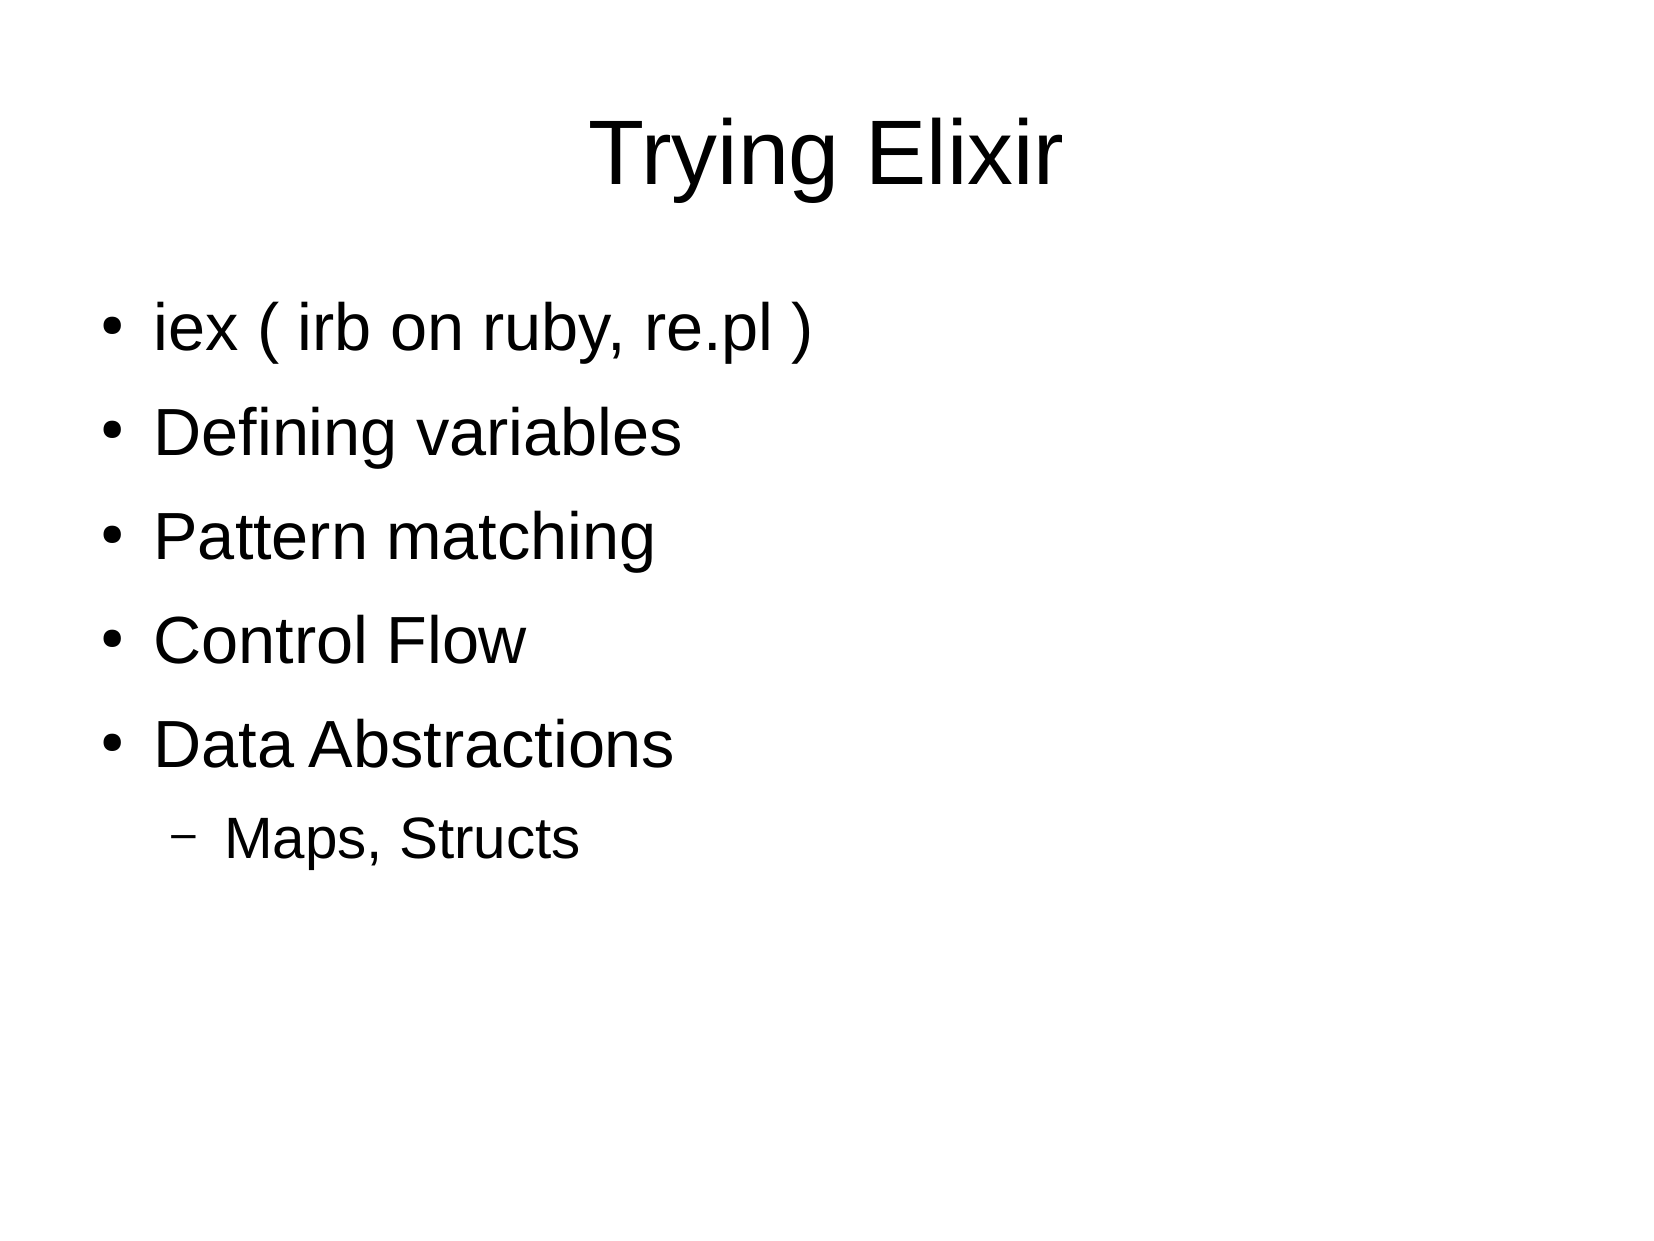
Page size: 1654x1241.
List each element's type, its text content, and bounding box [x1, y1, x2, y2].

title Trying Elixir [82, 49, 1571, 257]
list iex ( irb on ruby, re.pl ) Defining variables Pattern matching Control Flow Data Abstractions Maps, Structs [82, 290, 1571, 1010]
